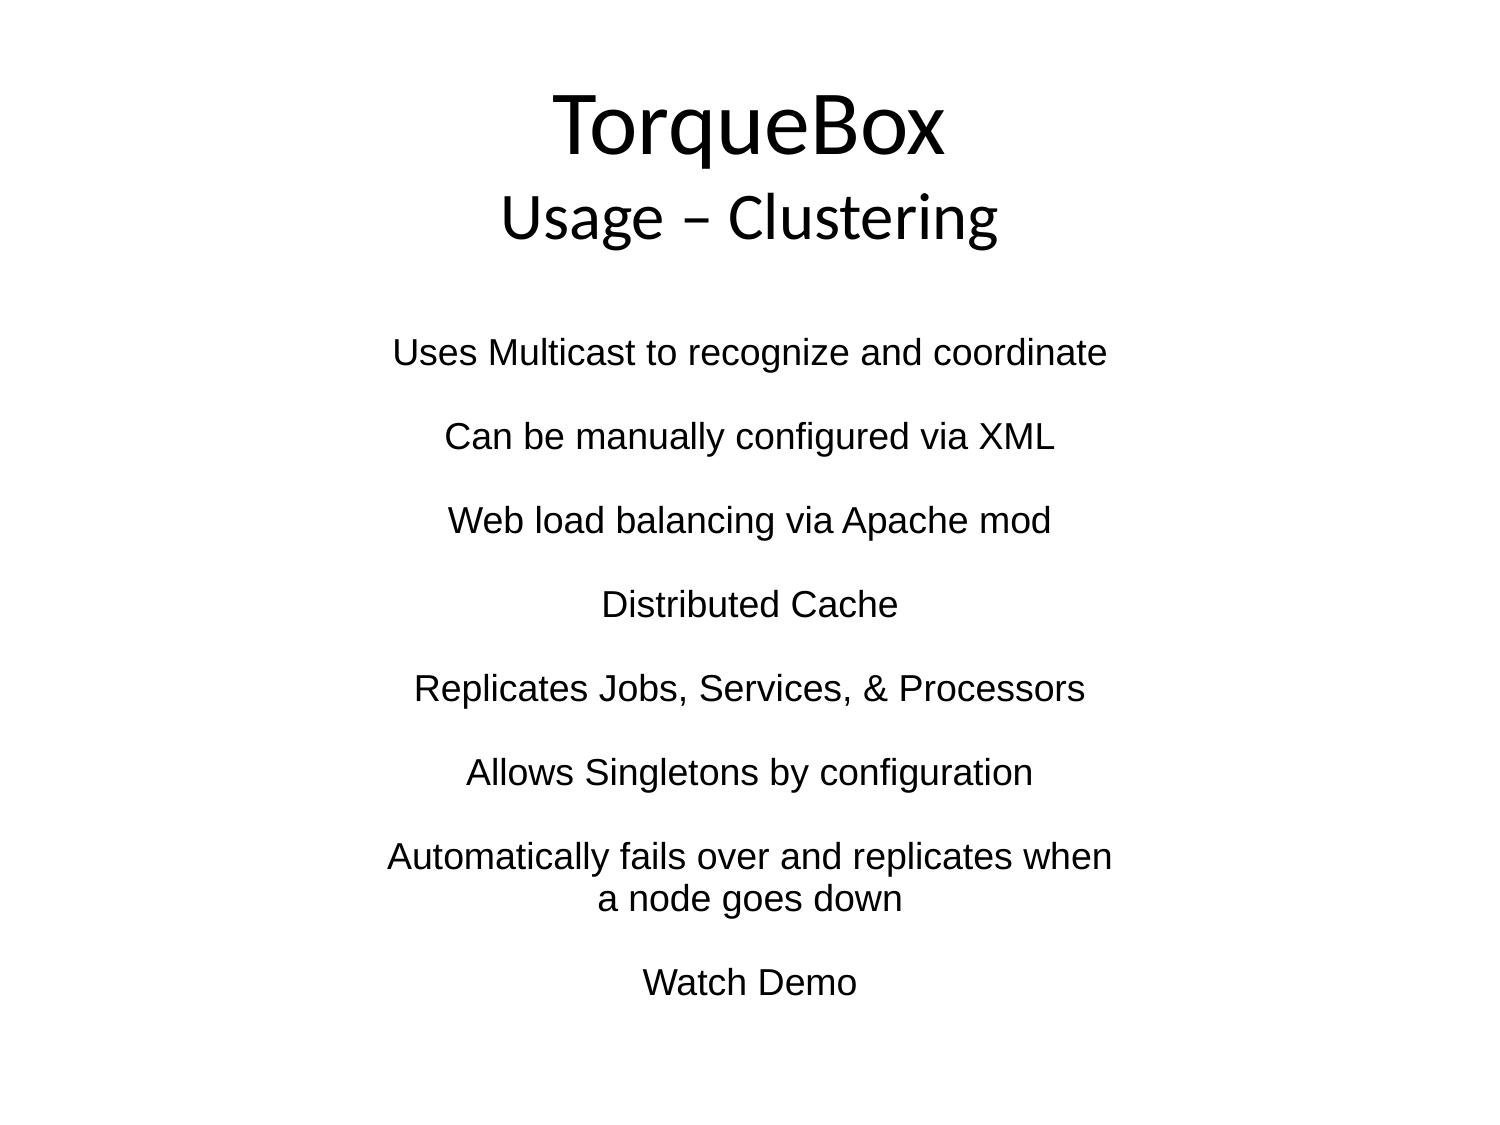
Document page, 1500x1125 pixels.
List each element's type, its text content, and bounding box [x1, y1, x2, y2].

title TorqueBox Usage – Clustering [75, 45, 1425, 271]
text_box Uses Multicast to recognize and coordinate Can be manually configured via XML Web load balancing via Apache mod Distributed Cache Replicates Jobs, Services, & Processors Allows Singletons by configuration Automatically fails over and replicates when a node goes down Watch Demo [367, 324, 1133, 1011]
